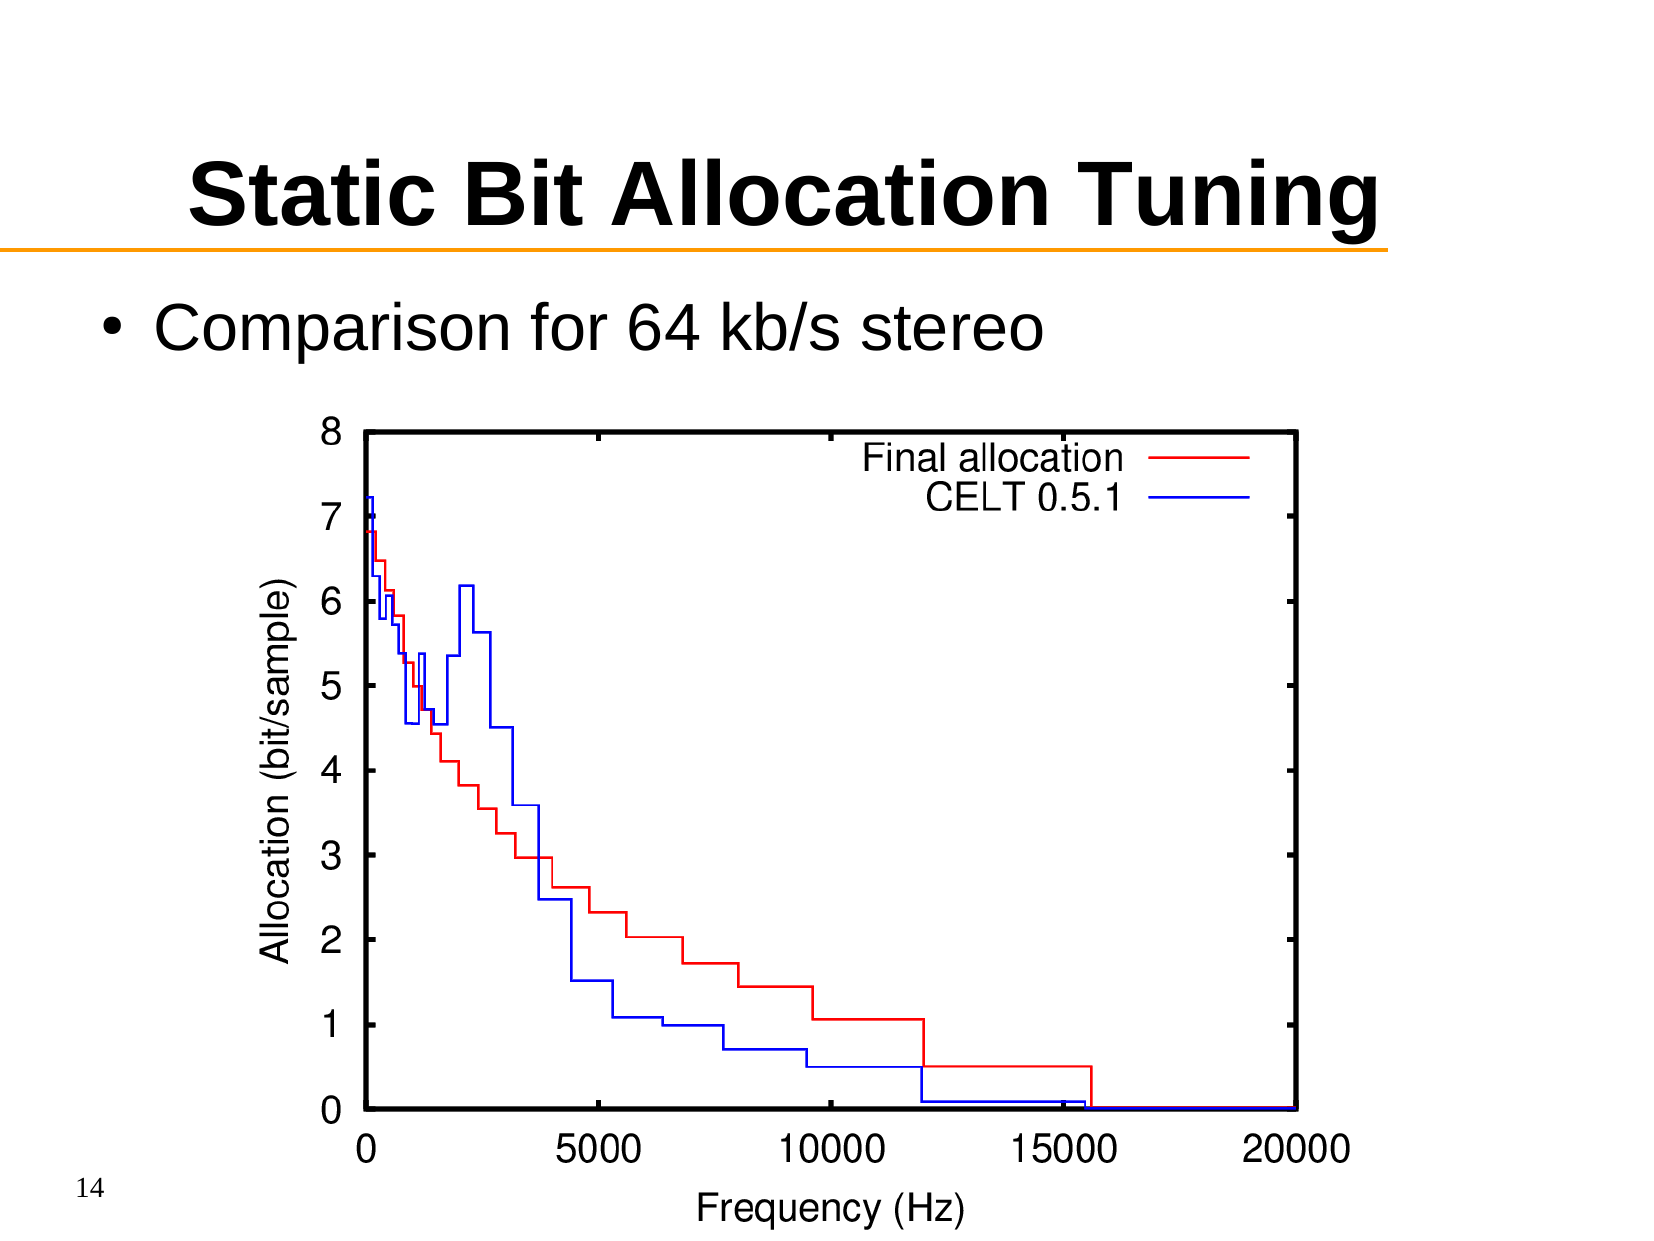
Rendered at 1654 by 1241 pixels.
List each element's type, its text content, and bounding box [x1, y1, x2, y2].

list Comparison for 64 kb/s stereo [82, 290, 1571, 1109]
picture [253, 412, 1351, 1232]
title Static Bit Allocation Tuning [187, 37, 1571, 245]
